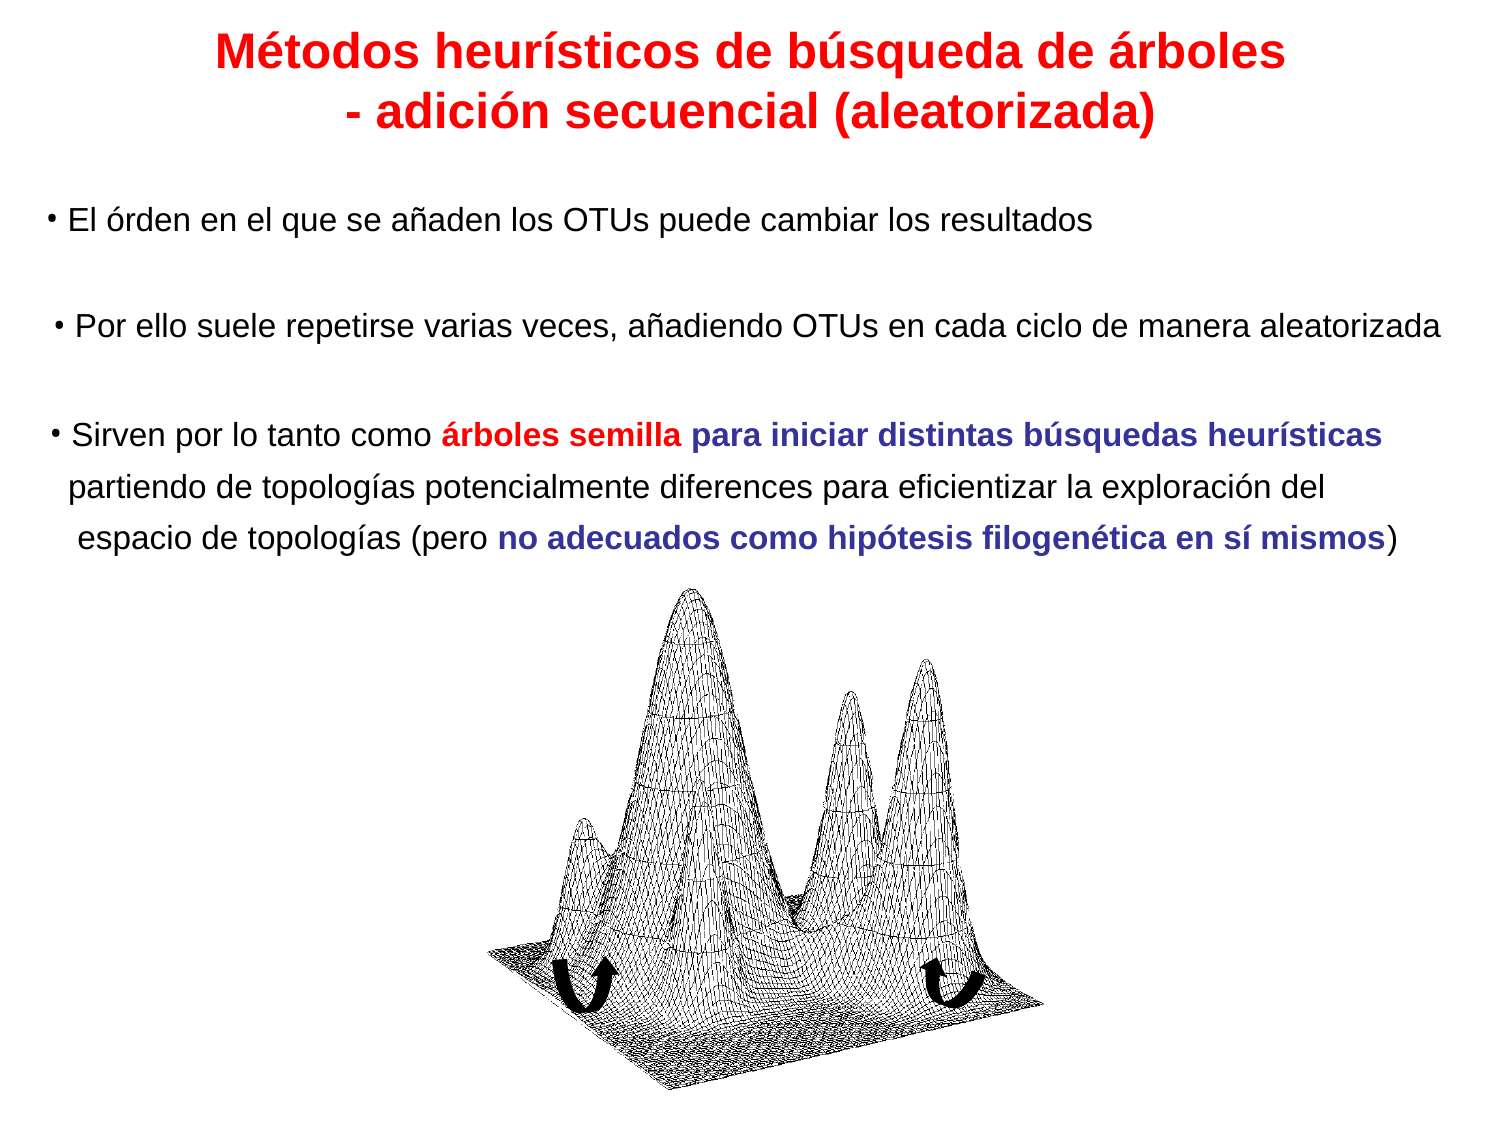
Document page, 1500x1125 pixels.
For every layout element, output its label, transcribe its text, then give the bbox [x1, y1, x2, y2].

text_box Métodos heurísticos de búsqueda de árboles - adición secuencial (aleatorizada) [199, 11, 1302, 147]
text_box Por ello suele repetirse varias veces, añadiendo OTUs en cada ciclo de manera aleatorizada [38, 296, 1459, 352]
text_box [553, 957, 619, 1013]
text_box Sirven por lo tanto como árboles semilla para iniciar distintas búsquedas heurísticas partiendo de topologías potencialmente diferences para eficientizar la exploración del espacio de topologías (pero no adecuados como hipótesis filogenética en sí mismos) [34, 393, 1414, 565]
picture [484, 586, 1046, 1091]
text_box [921, 958, 985, 1008]
text_box El órden en el que se añaden los OTUs puede cambiar los resultados [31, 190, 1111, 246]
